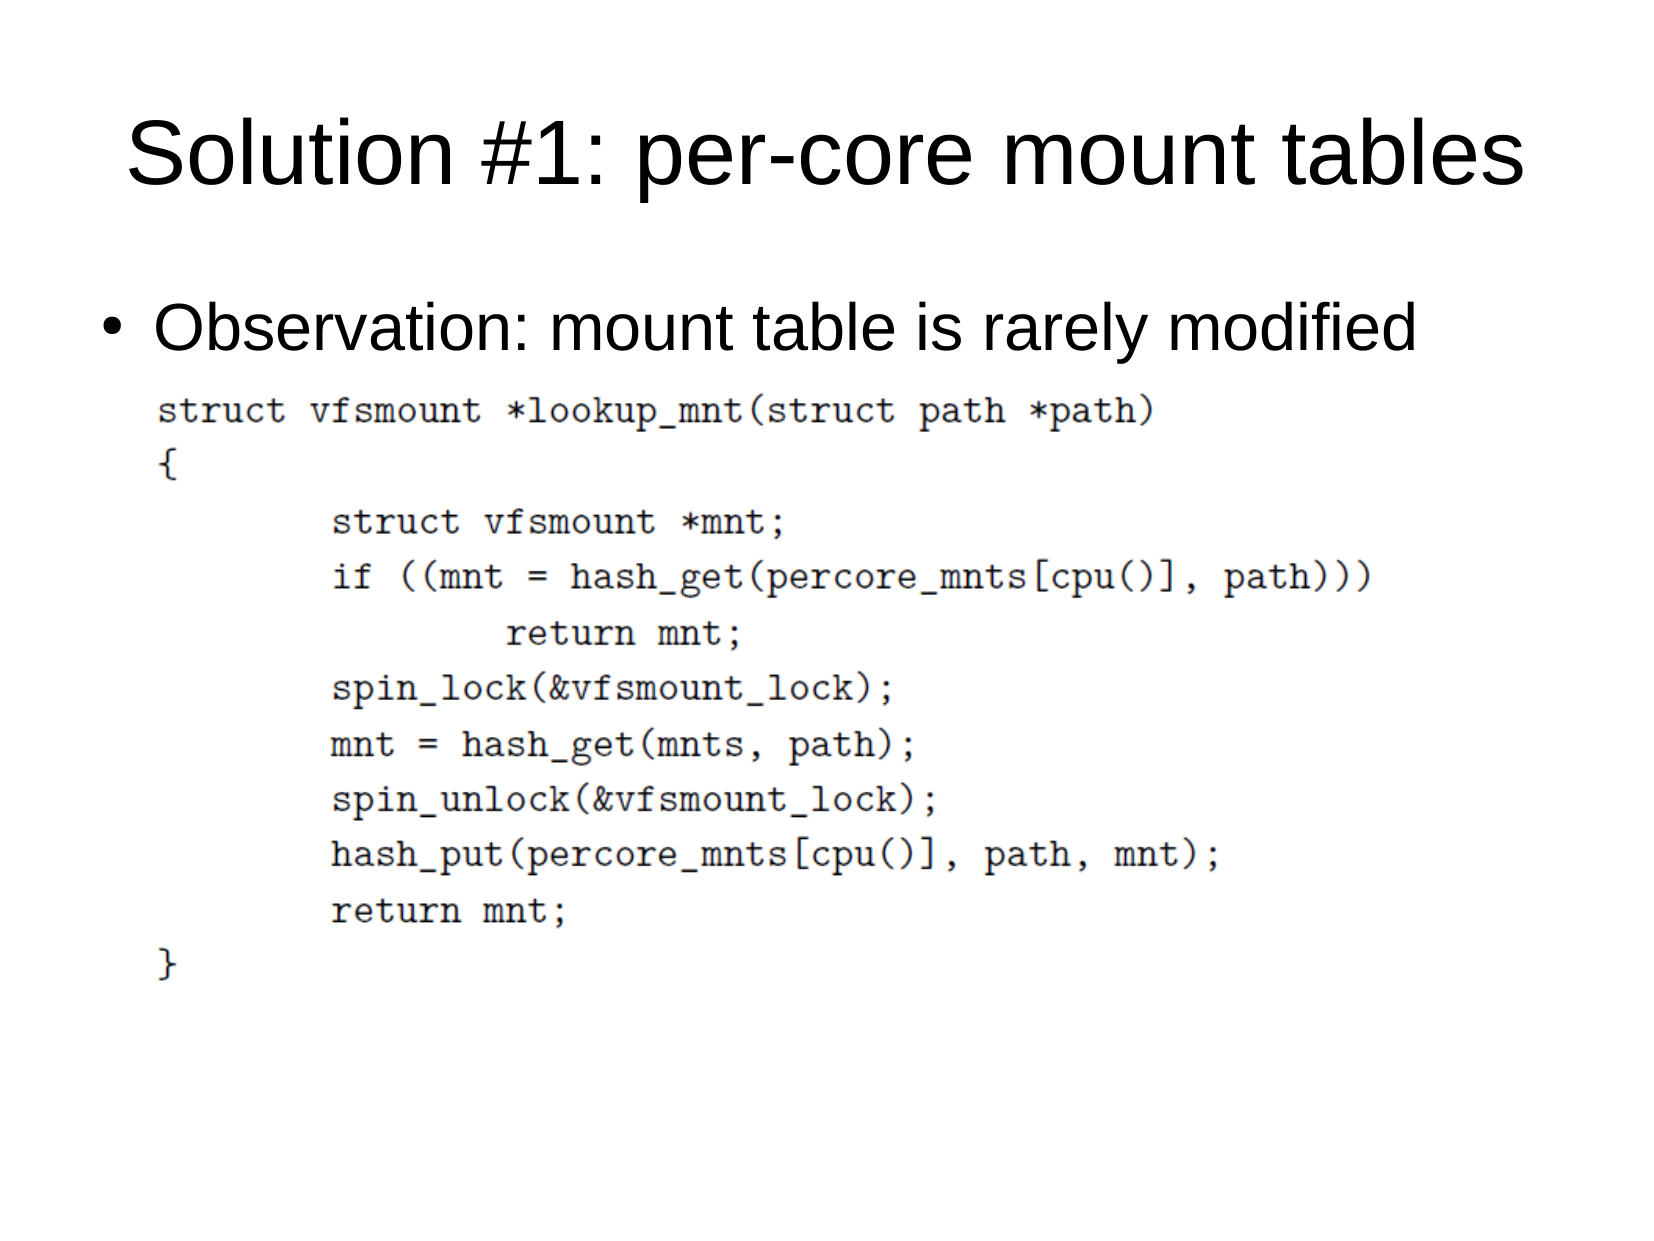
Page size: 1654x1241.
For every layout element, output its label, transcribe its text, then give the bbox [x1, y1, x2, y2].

picture [145, 388, 1388, 1001]
list Observation: mount table is rarely modified [82, 290, 1571, 1010]
title Solution #1: per-core mount tables [82, 49, 1571, 257]
